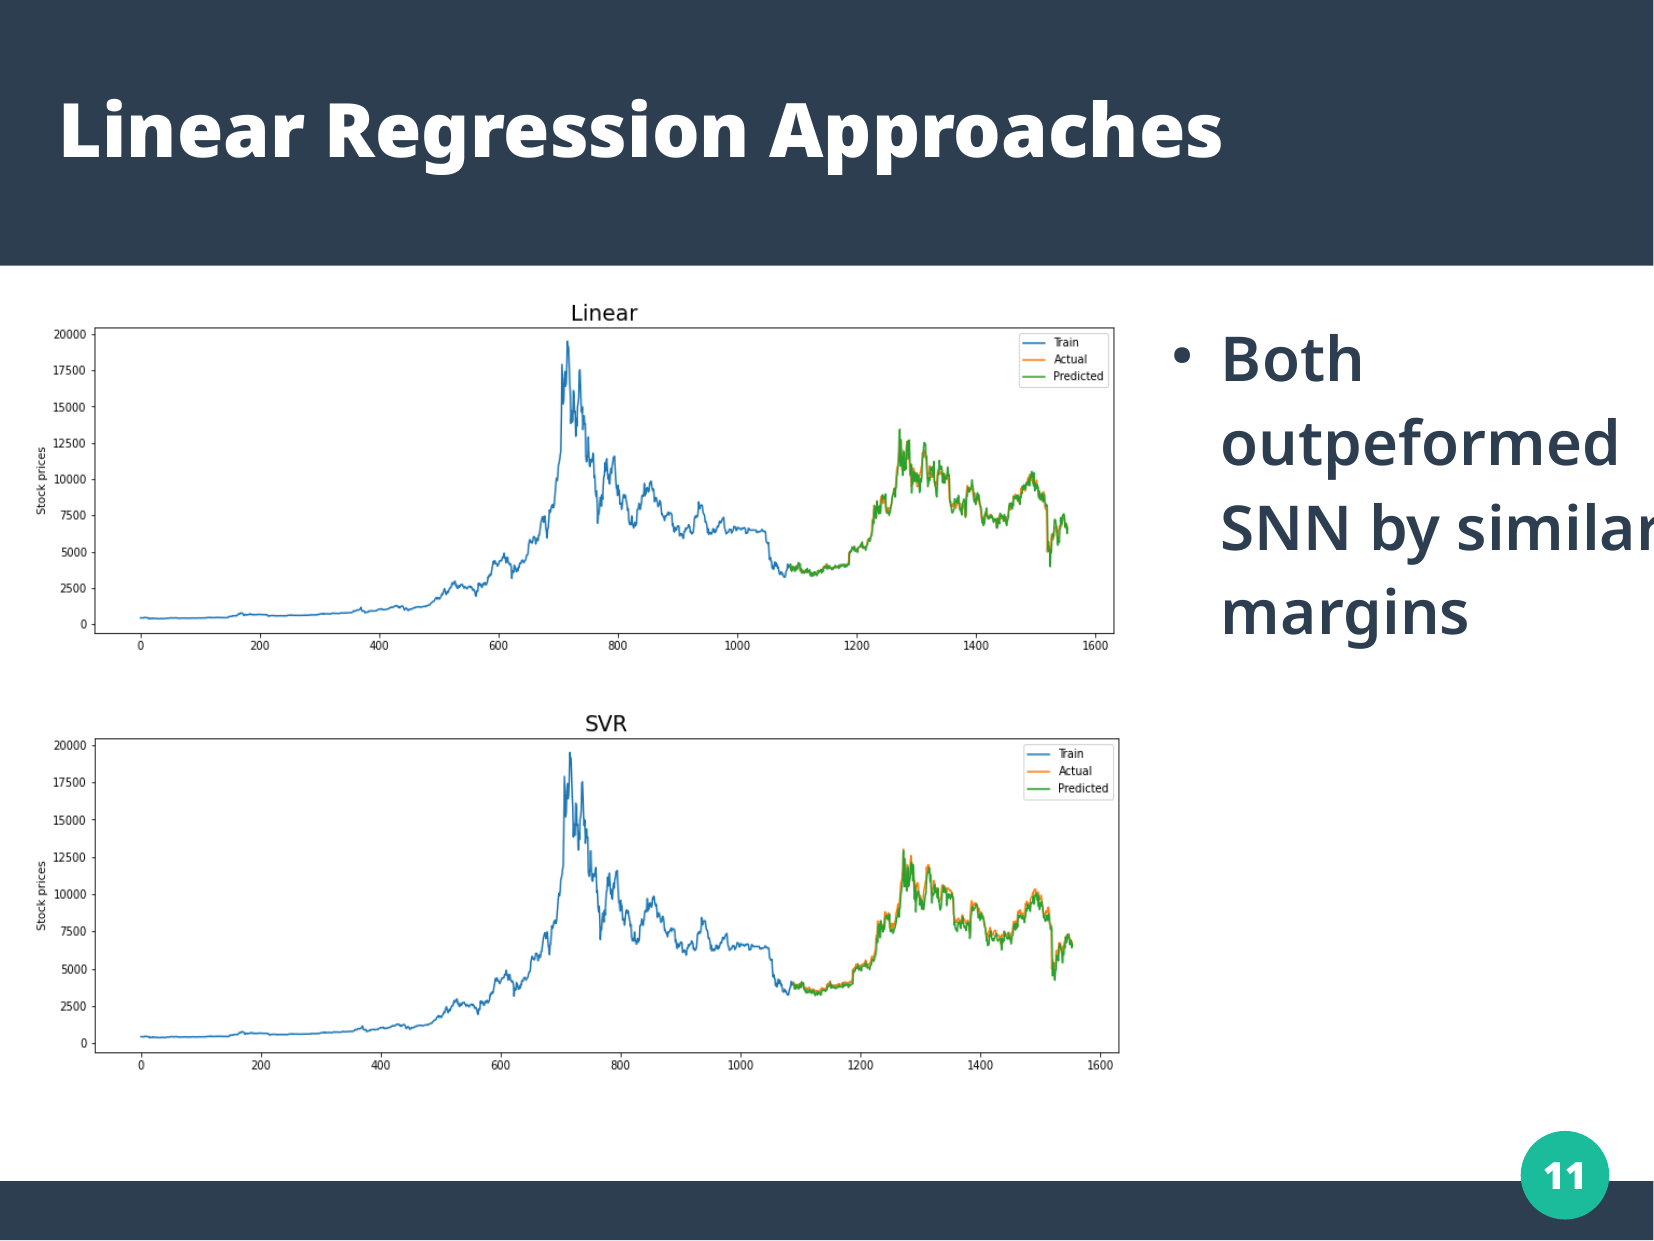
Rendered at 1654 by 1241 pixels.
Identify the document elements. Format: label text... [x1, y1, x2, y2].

picture [30, 706, 1126, 1081]
picture [30, 296, 1121, 661]
title Linear Regression Approaches [59, 49, 1595, 207]
list Both outpeformed SNN by similar margins [1155, 315, 1654, 661]
